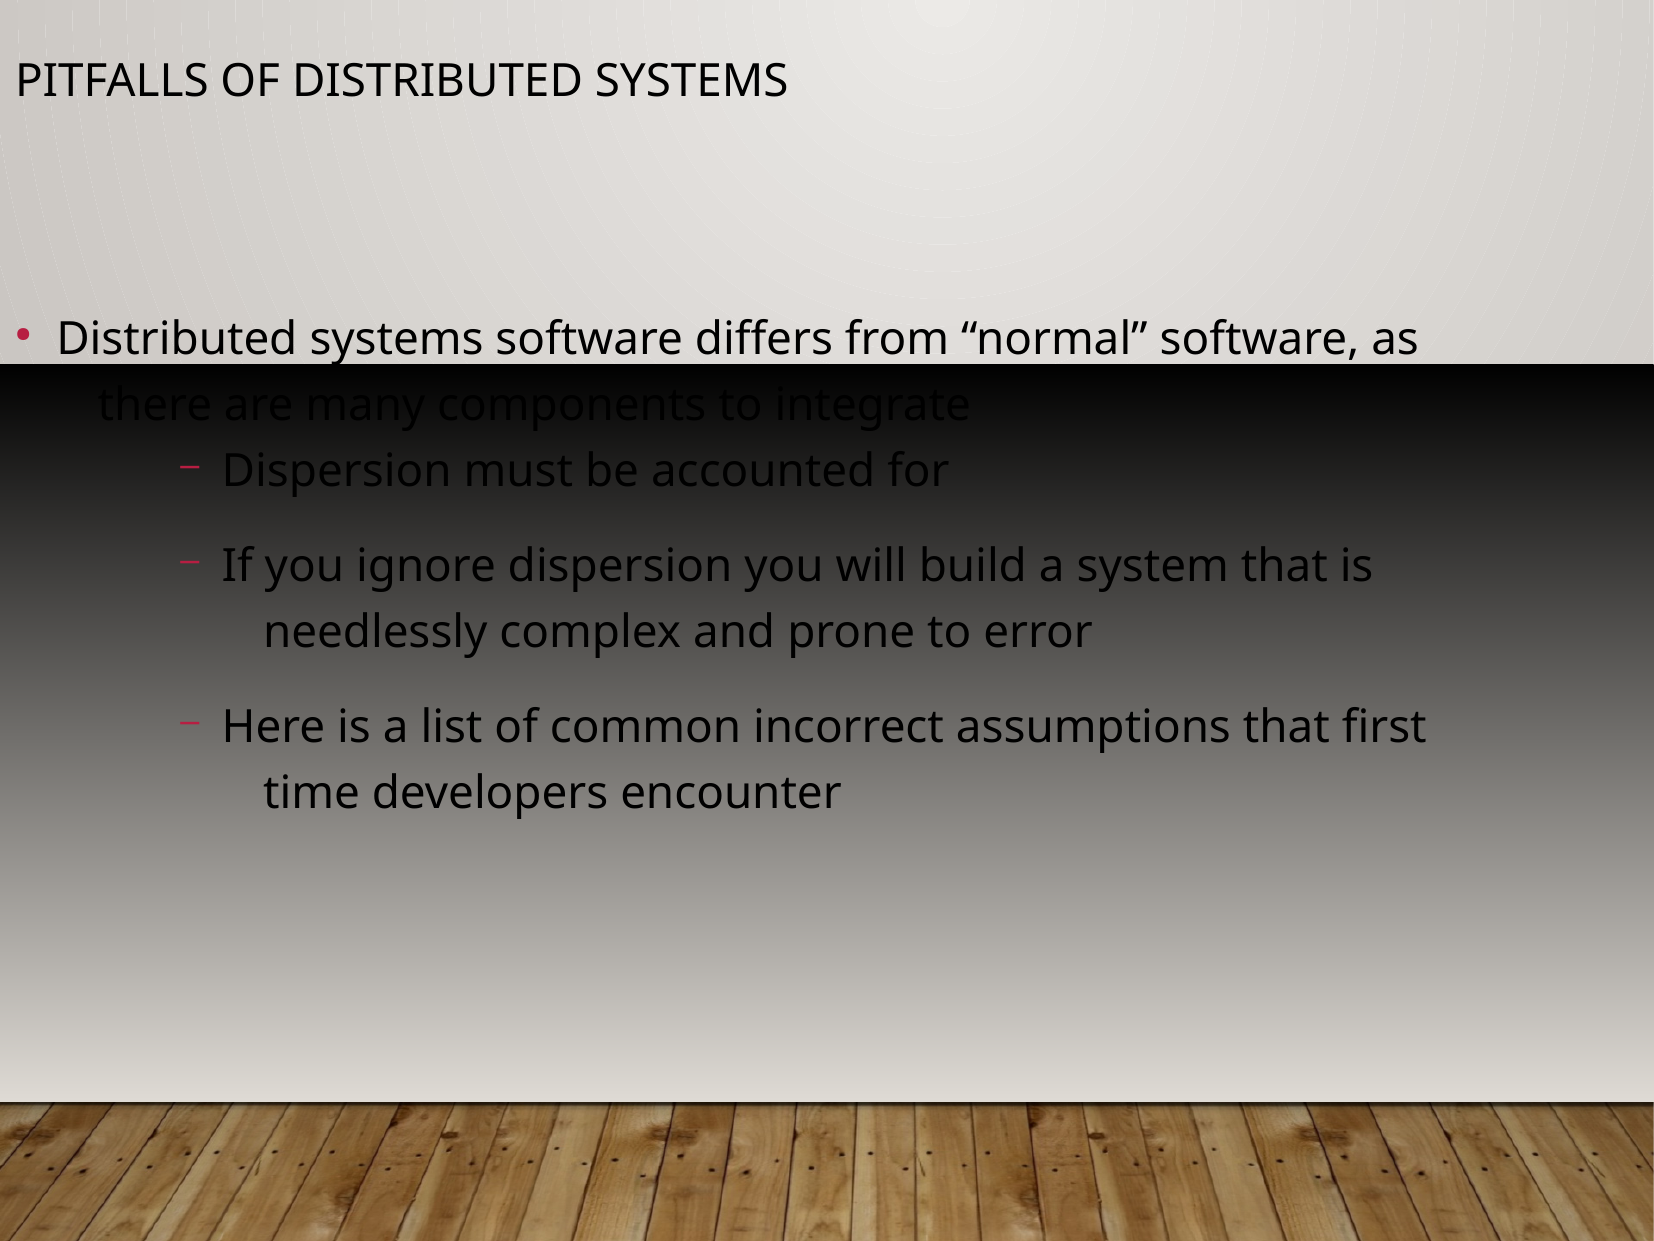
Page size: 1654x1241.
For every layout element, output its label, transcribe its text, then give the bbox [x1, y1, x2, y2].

title Pitfalls of Distributed Systems [0, 49, 1489, 257]
list Distributed systems software differs from “normal” software, as there are many components to integrate Dispersion must be accounted for If you ignore dispersion you will build a system that is needlessly complex and prone to error Here is a list of common incorrect assumptions that first time developers encounter [0, 290, 1489, 1010]
